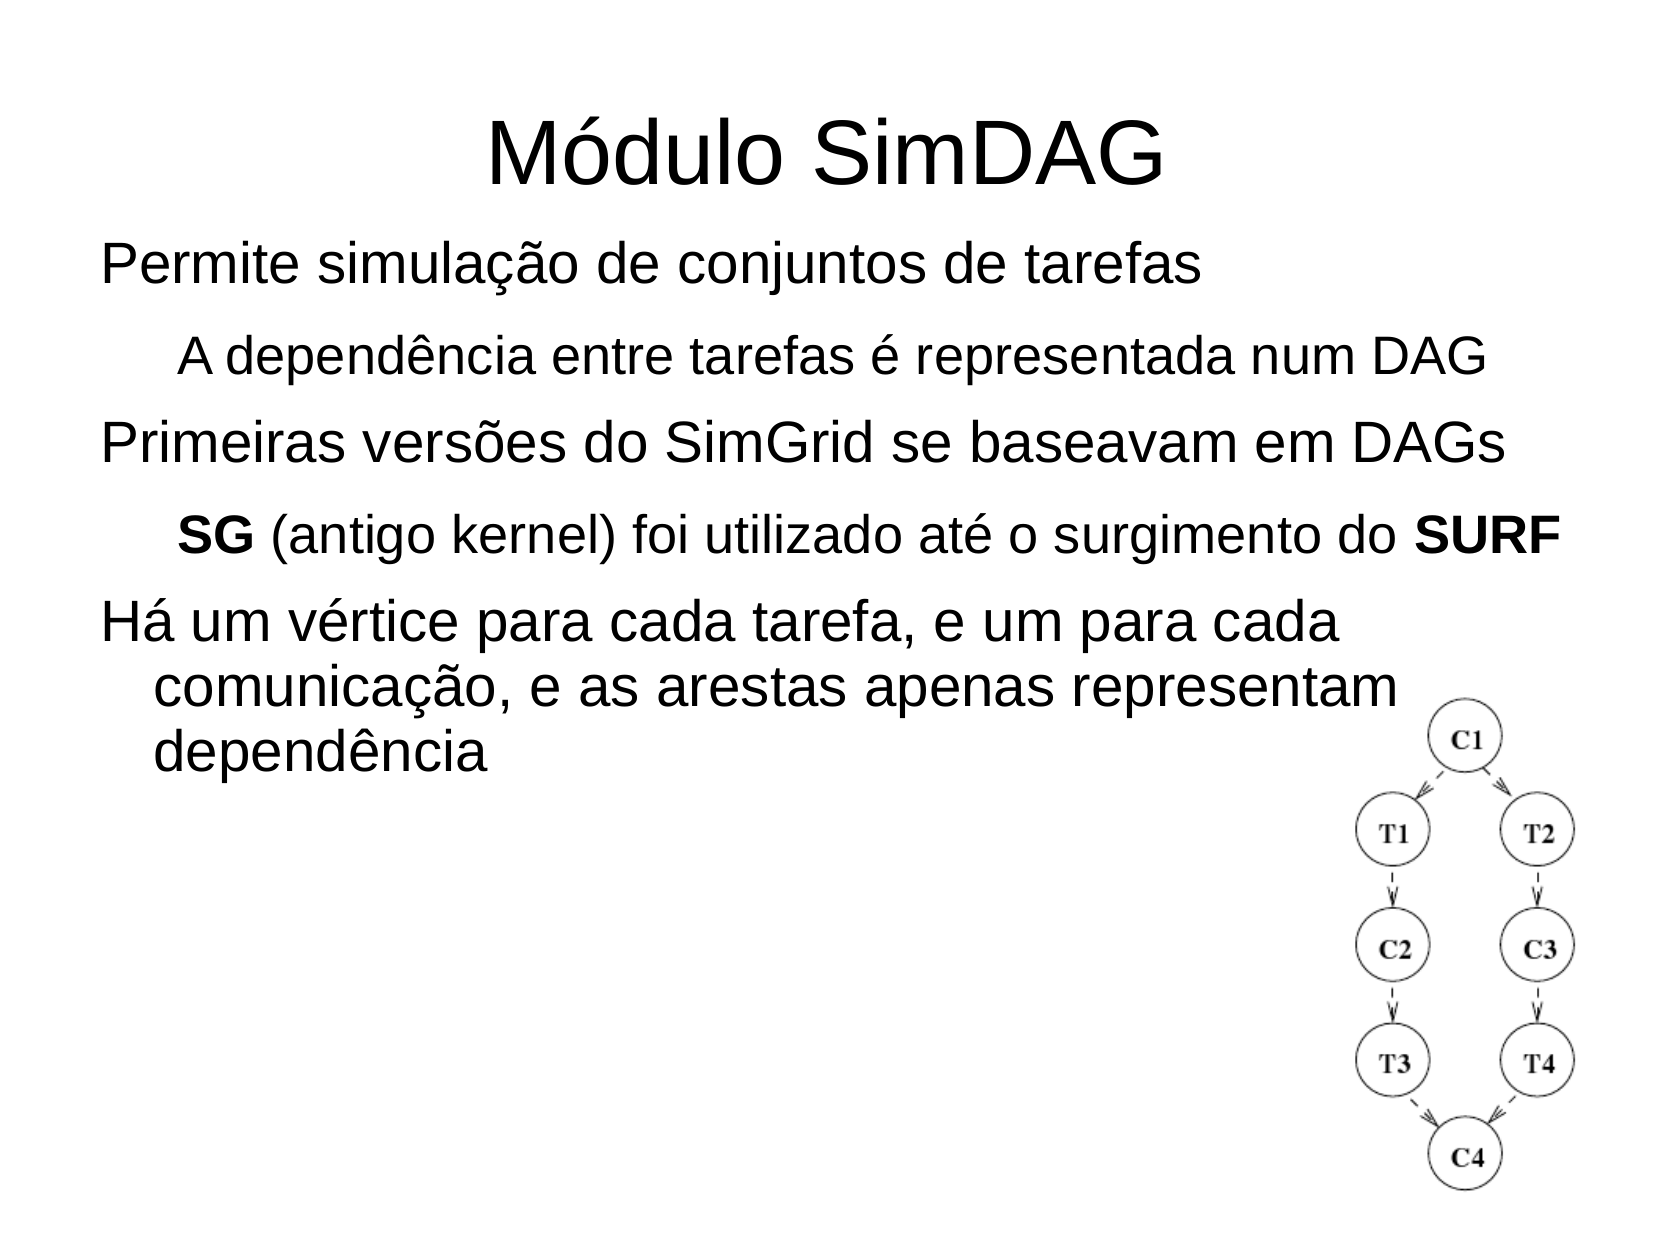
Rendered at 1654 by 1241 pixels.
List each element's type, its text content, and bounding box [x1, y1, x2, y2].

list Permite simulação de conjuntos de tarefas A dependência entre tarefas é representada num DAG Primeiras versões do SimGrid se baseavam em DAGs SG (antigo kernel) foi utilizado até o surgimento do SURF Há um vértice para cada tarefa, e um para cada comunicação, e as arestas apenas representam dependência [82, 231, 1571, 1035]
title Módulo SimDAG [82, 56, 1571, 231]
picture [1340, 679, 1594, 1211]
